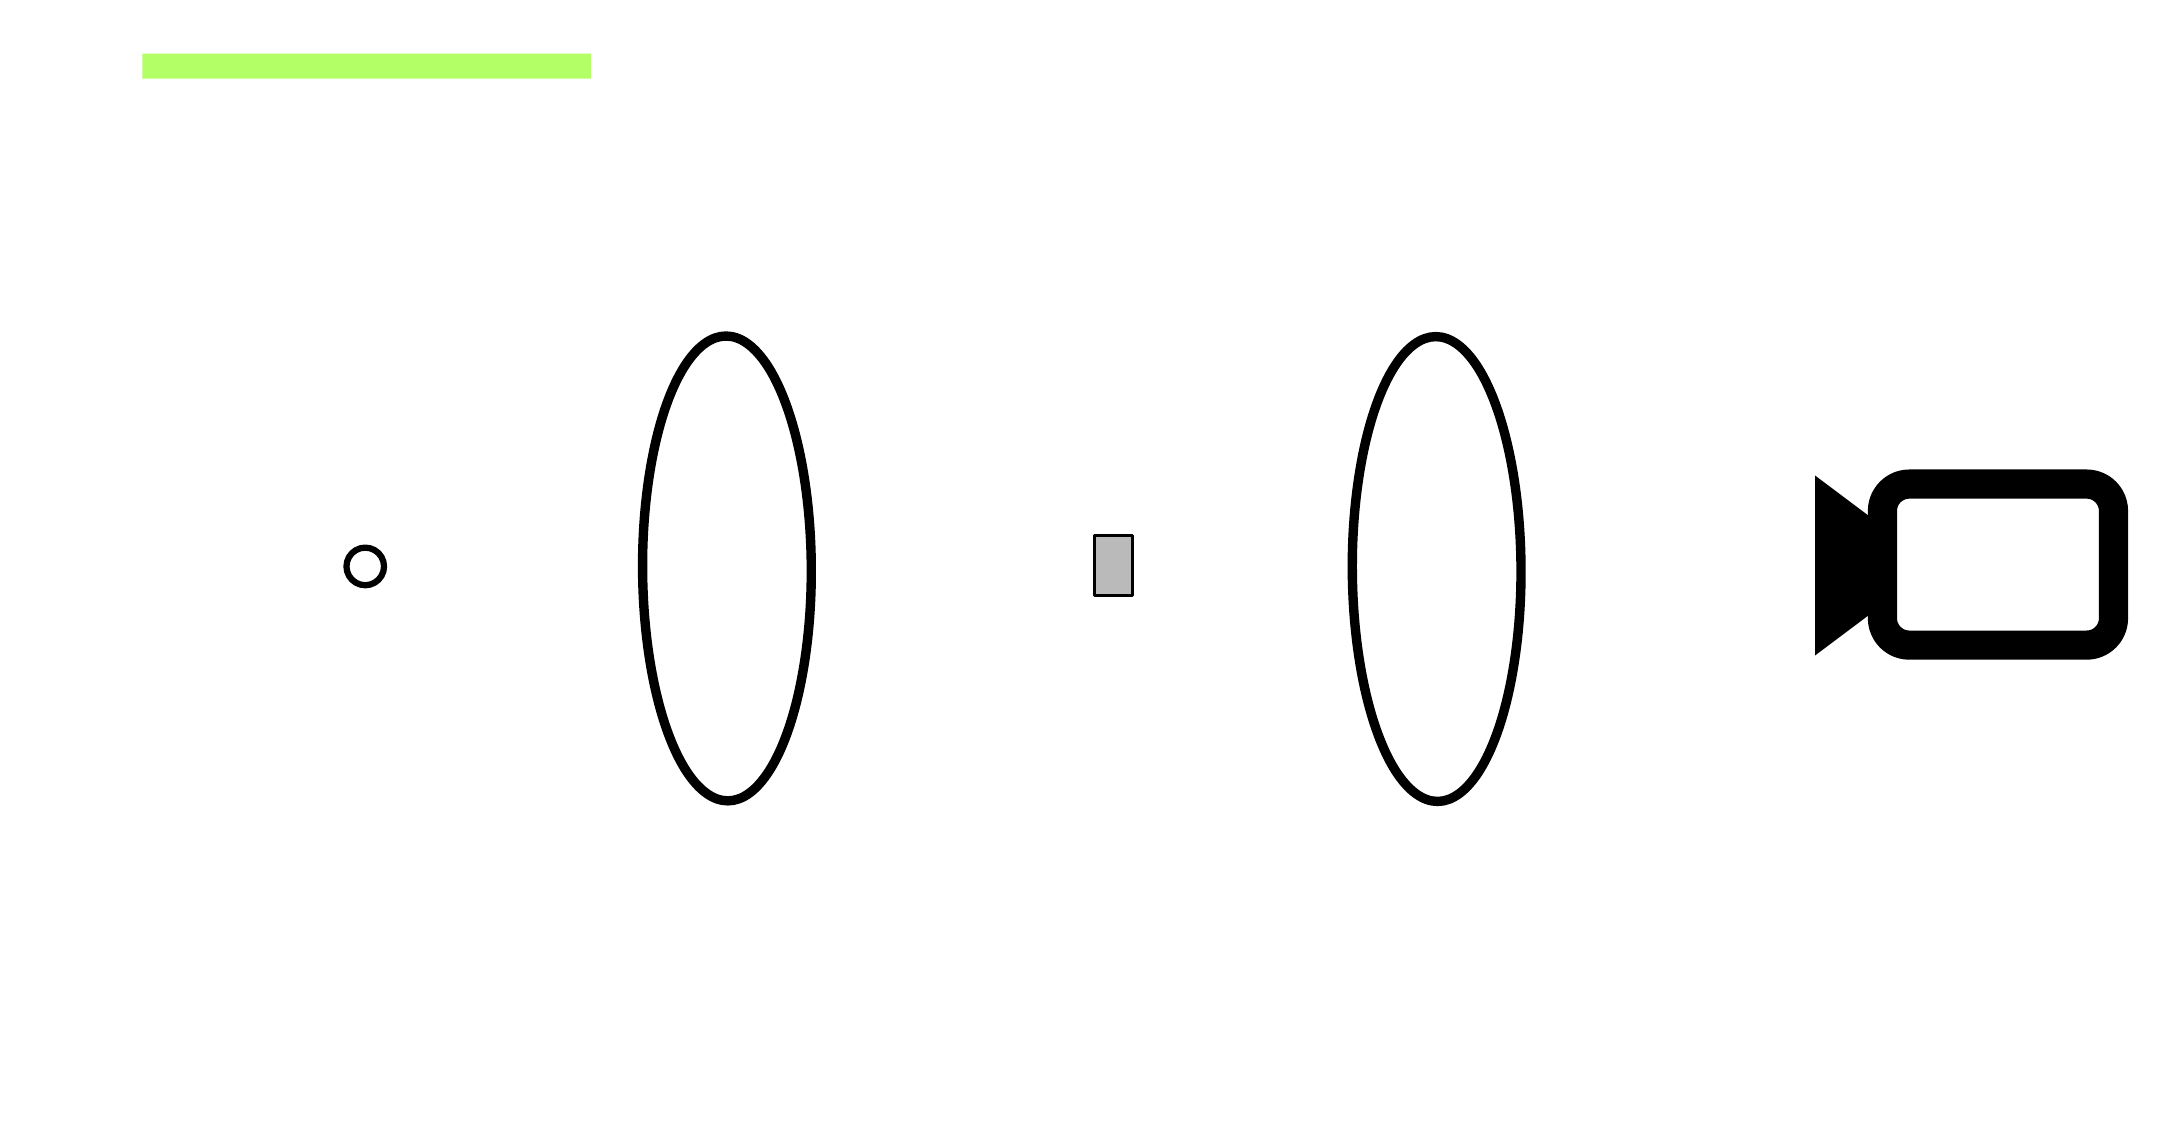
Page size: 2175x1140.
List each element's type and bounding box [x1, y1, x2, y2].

text_box [642, 336, 812, 801]
text_box [1815, 475, 1876, 656]
text_box [1882, 484, 2114, 646]
text_box [1352, 336, 1522, 802]
text_box [1094, 535, 1133, 596]
